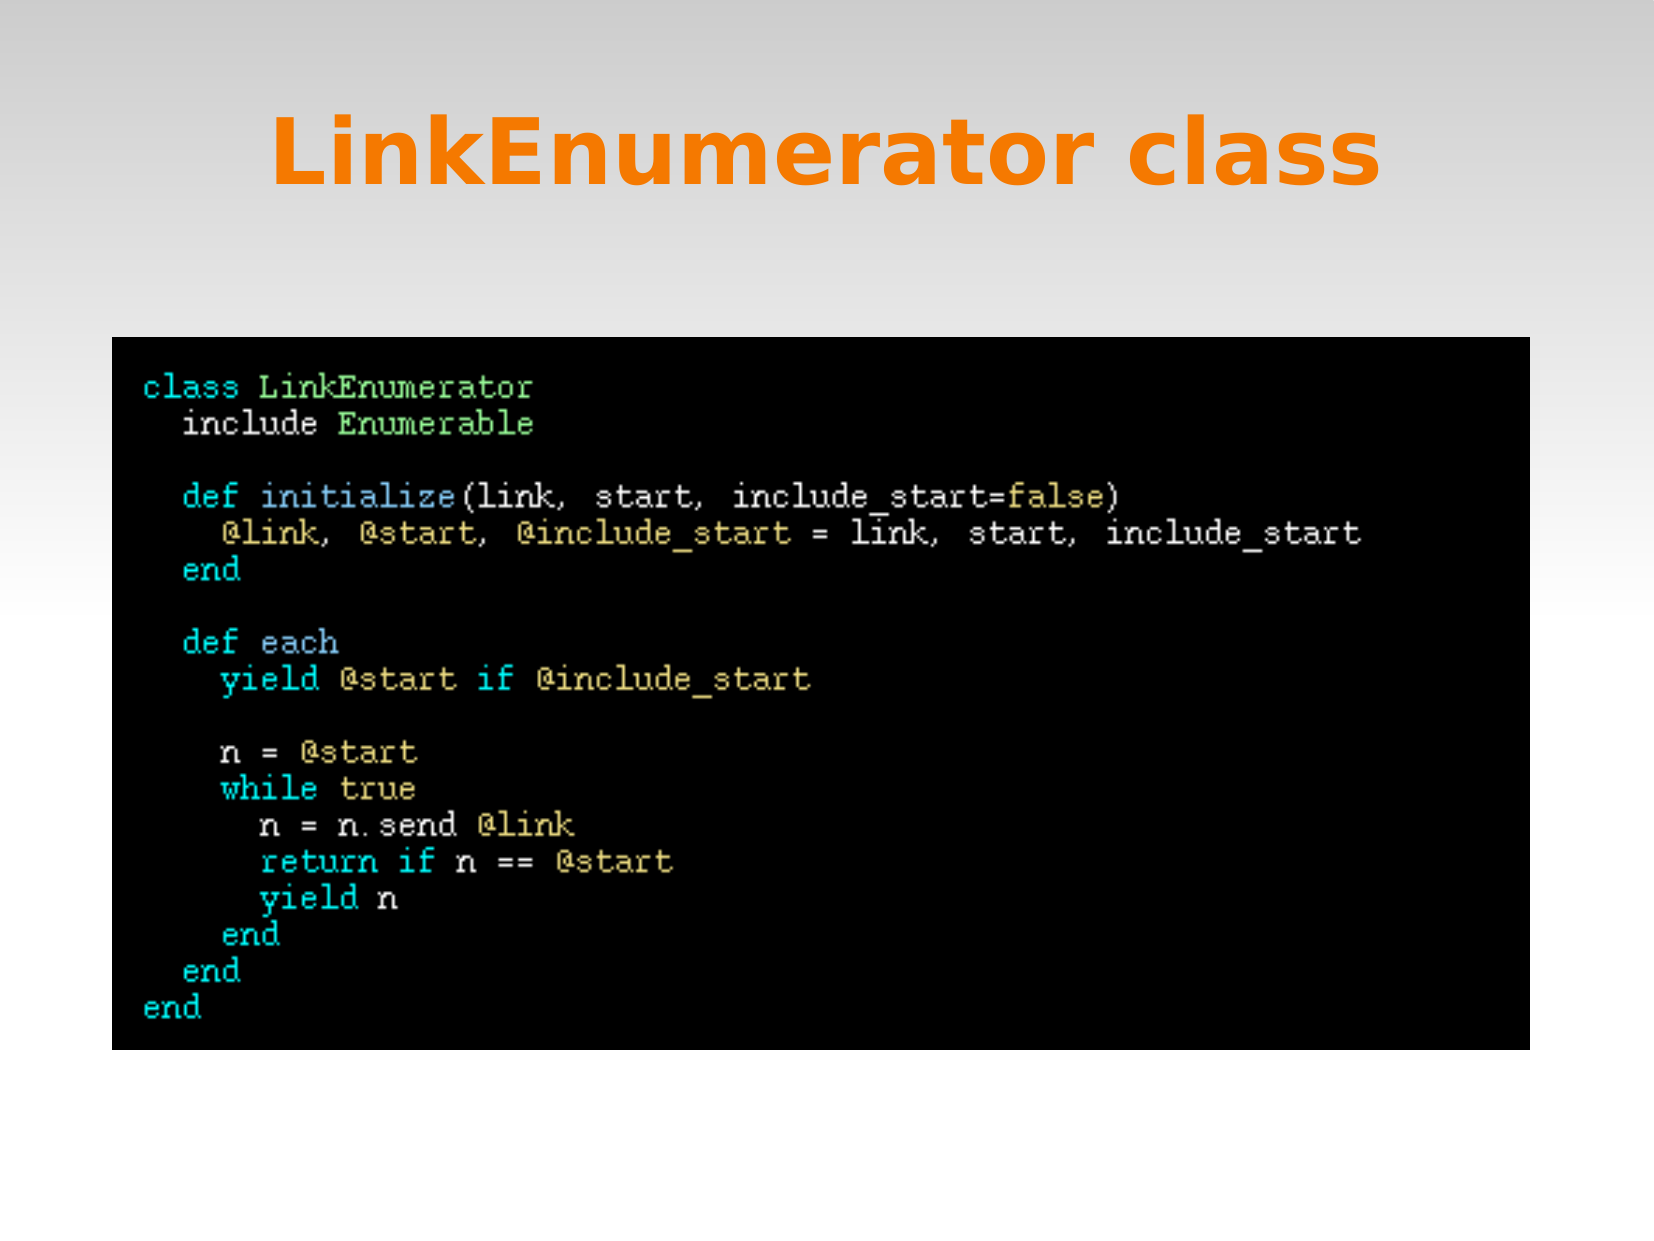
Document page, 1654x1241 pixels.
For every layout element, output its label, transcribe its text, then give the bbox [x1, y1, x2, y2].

picture [112, 337, 1530, 1051]
title LinkEnumerator class [82, 56, 1571, 250]
